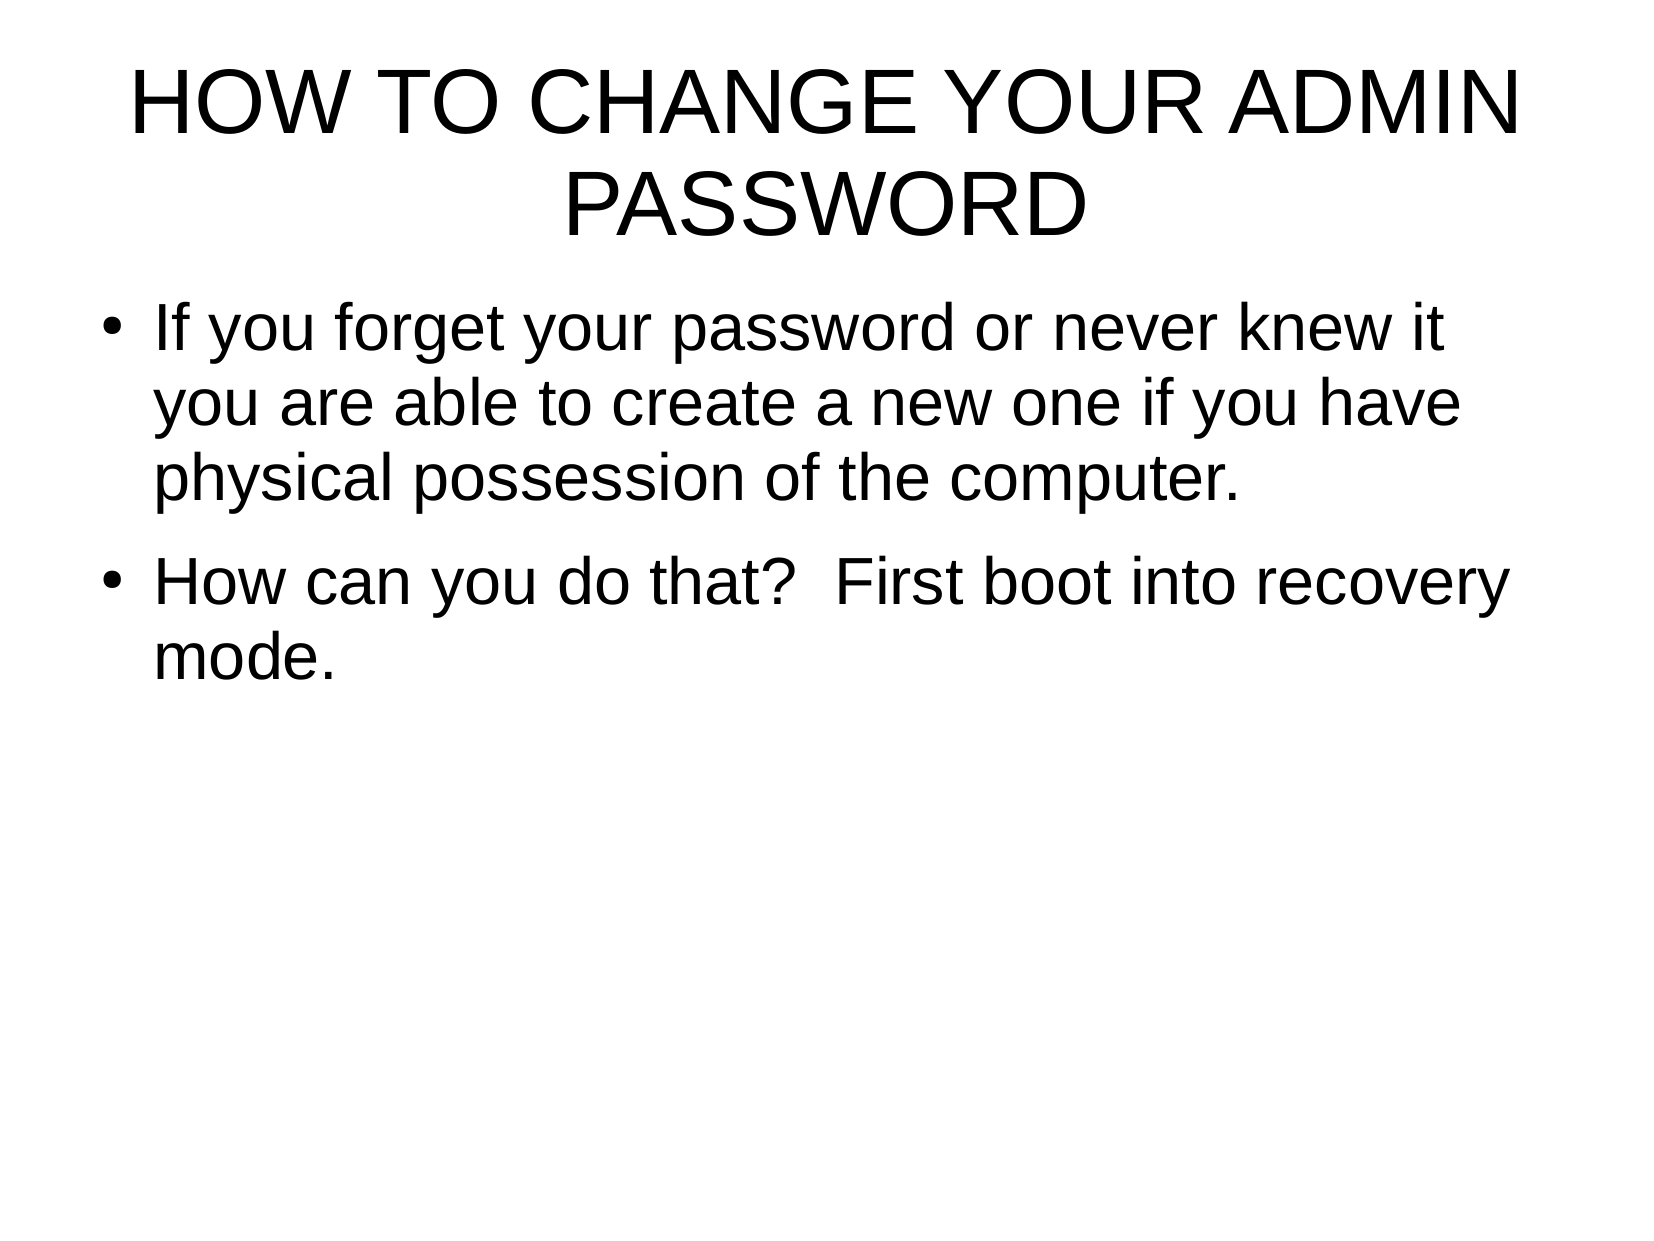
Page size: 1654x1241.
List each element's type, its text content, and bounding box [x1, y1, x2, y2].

title HOW TO CHANGE YOUR ADMIN PASSWORD [82, 49, 1571, 257]
list If you forget your password or never knew it you are able to create a new one if you have physical possession of the computer. How can you do that? First boot into recovery mode. [82, 290, 1571, 1010]
